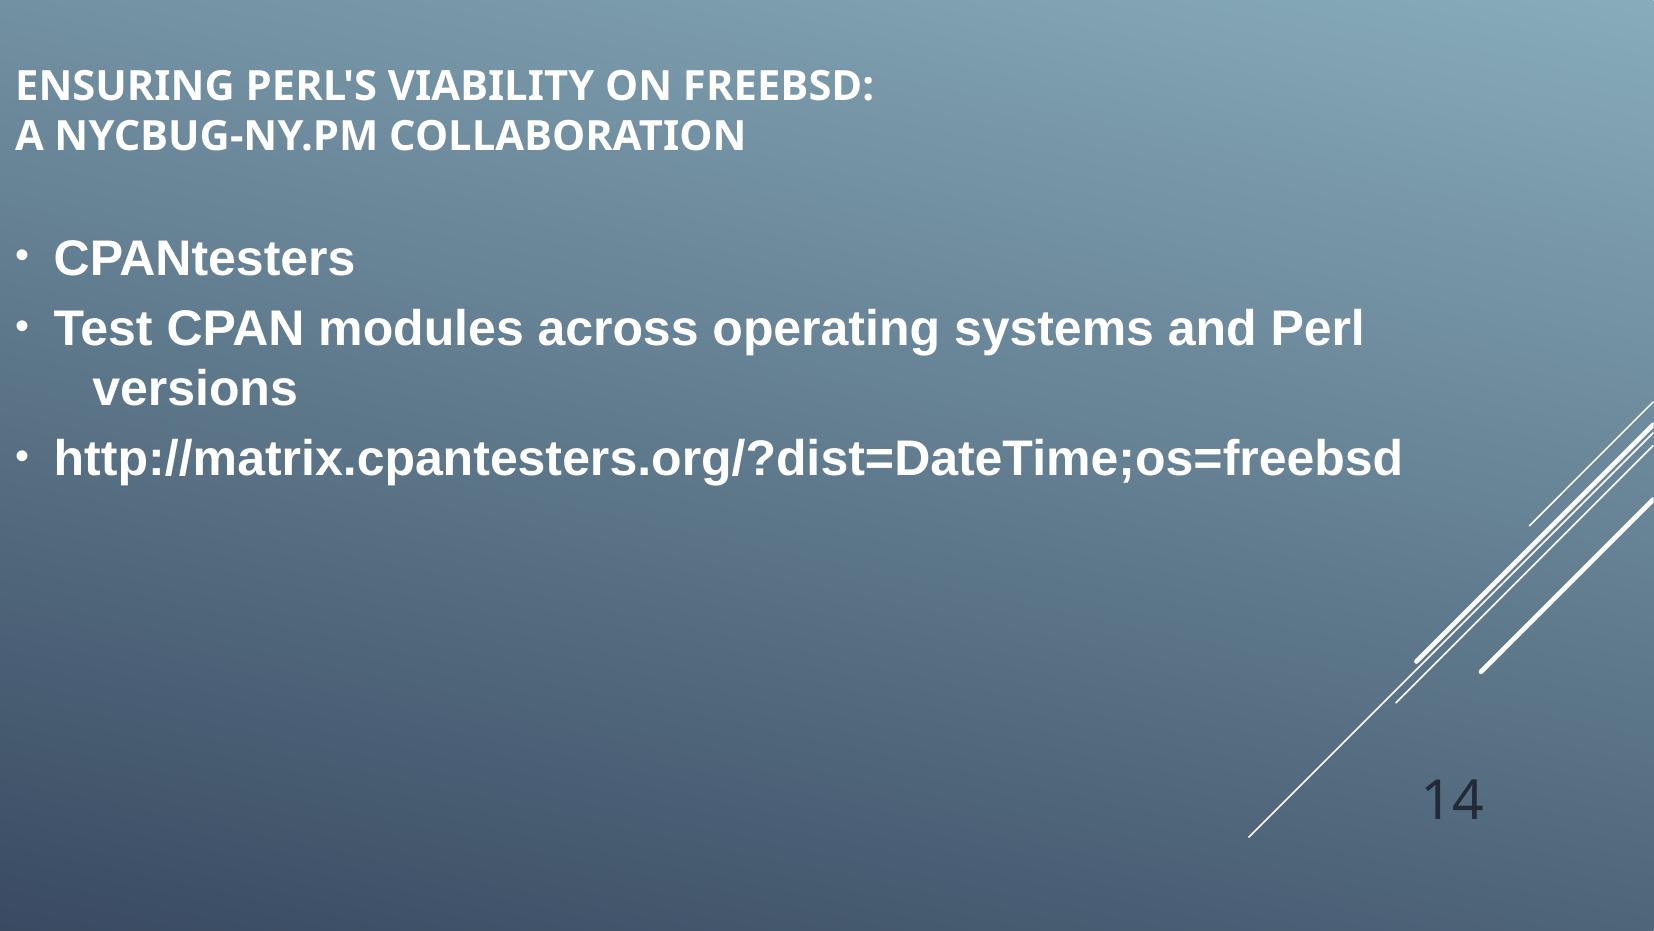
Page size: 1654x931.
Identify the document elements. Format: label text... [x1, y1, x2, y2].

subtitle CPANtesters Test CPAN modules across operating systems and Perl versions http://matrix.cpantesters.org/?dist=DateTime;os=freebsd [0, 217, 1489, 871]
title Ensuring Perl's Viability on FreeBSD: A NYCBUG-NY.PM Collaboration [0, 36, 1148, 180]
